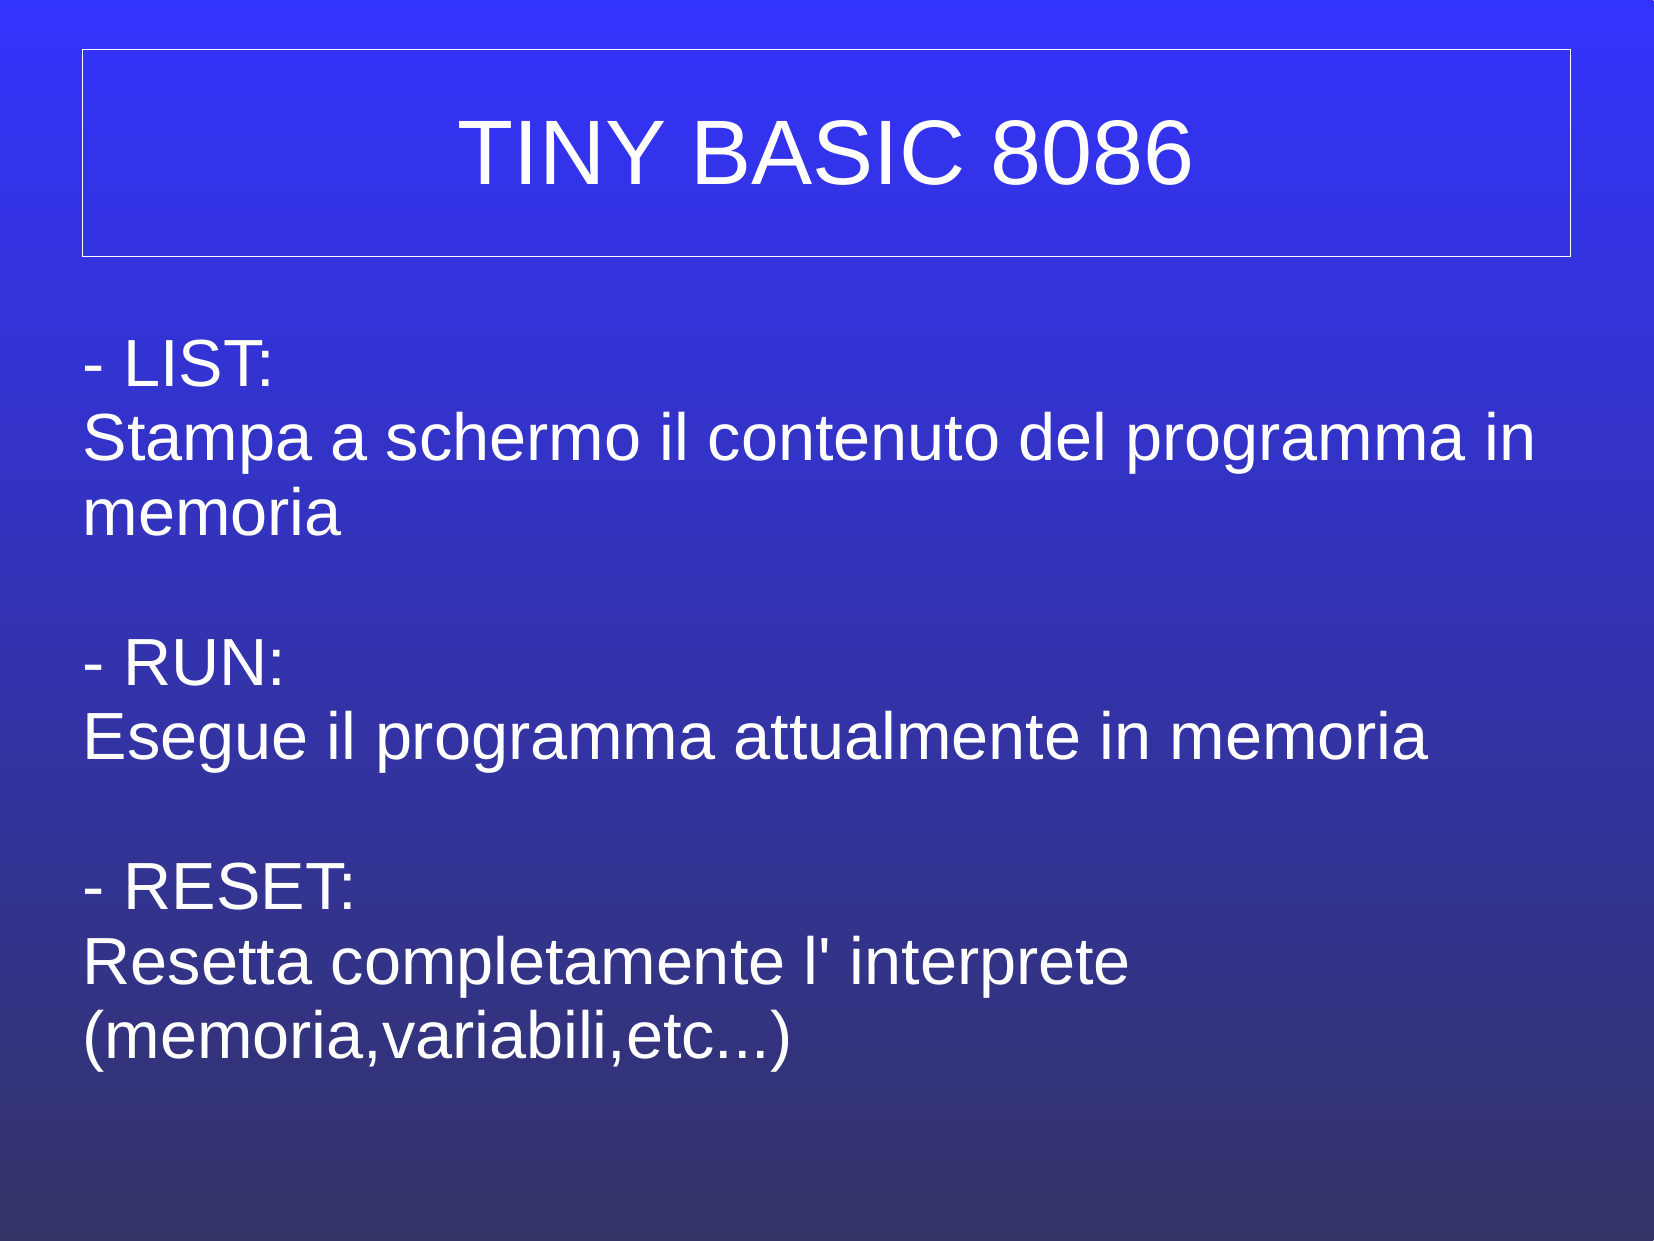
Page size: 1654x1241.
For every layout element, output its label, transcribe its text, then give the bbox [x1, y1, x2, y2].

subtitle - LIST: Stampa a schermo il contenuto del programma in memoria - RUN: Esegue il programma attualmente in memoria - RESET: Resetta completamente l' interprete (memoria,variabili,etc...) [82, 290, 1571, 1109]
title TINY BASIC 8086 [82, 49, 1571, 257]
